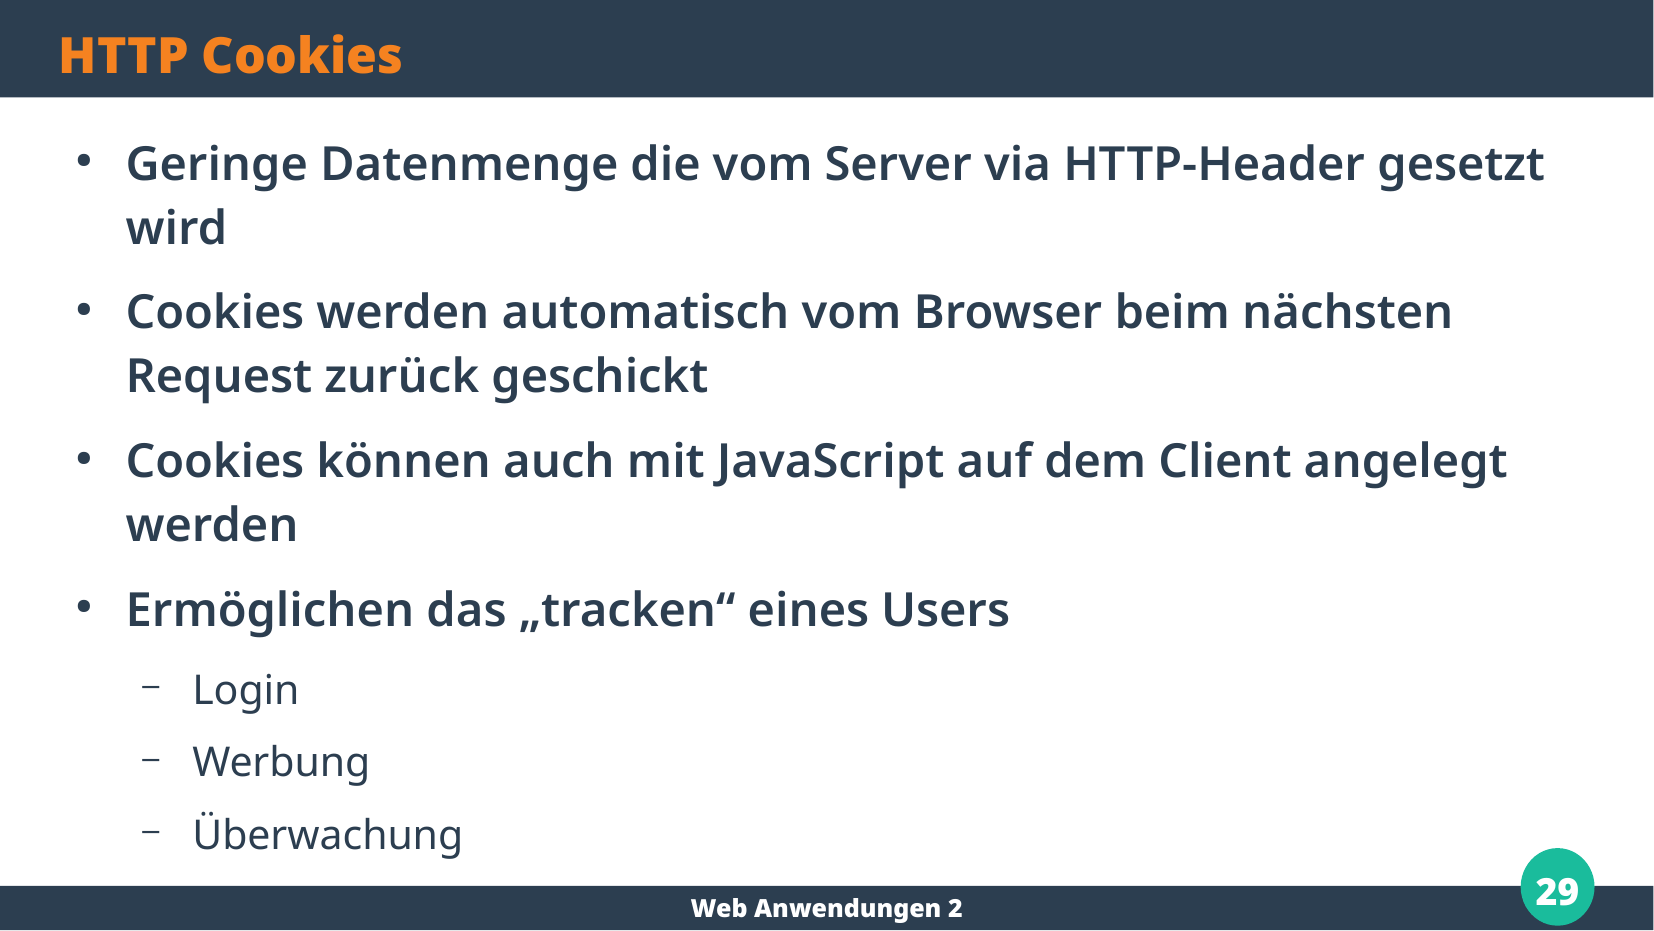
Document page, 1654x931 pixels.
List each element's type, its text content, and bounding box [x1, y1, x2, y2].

list Geringe Datenmenge die vom Server via HTTP-Header gesetzt wird Cookies werden automatisch vom Browser beim nächsten Request zurück geschickt Cookies können auch mit JavaScript auf dem Client angelegt werden Ermöglichen das „tracken“ eines Users Login Werbung Überwachung [59, 129, 1595, 864]
title HTTP Cookies [59, 8, 1595, 89]
